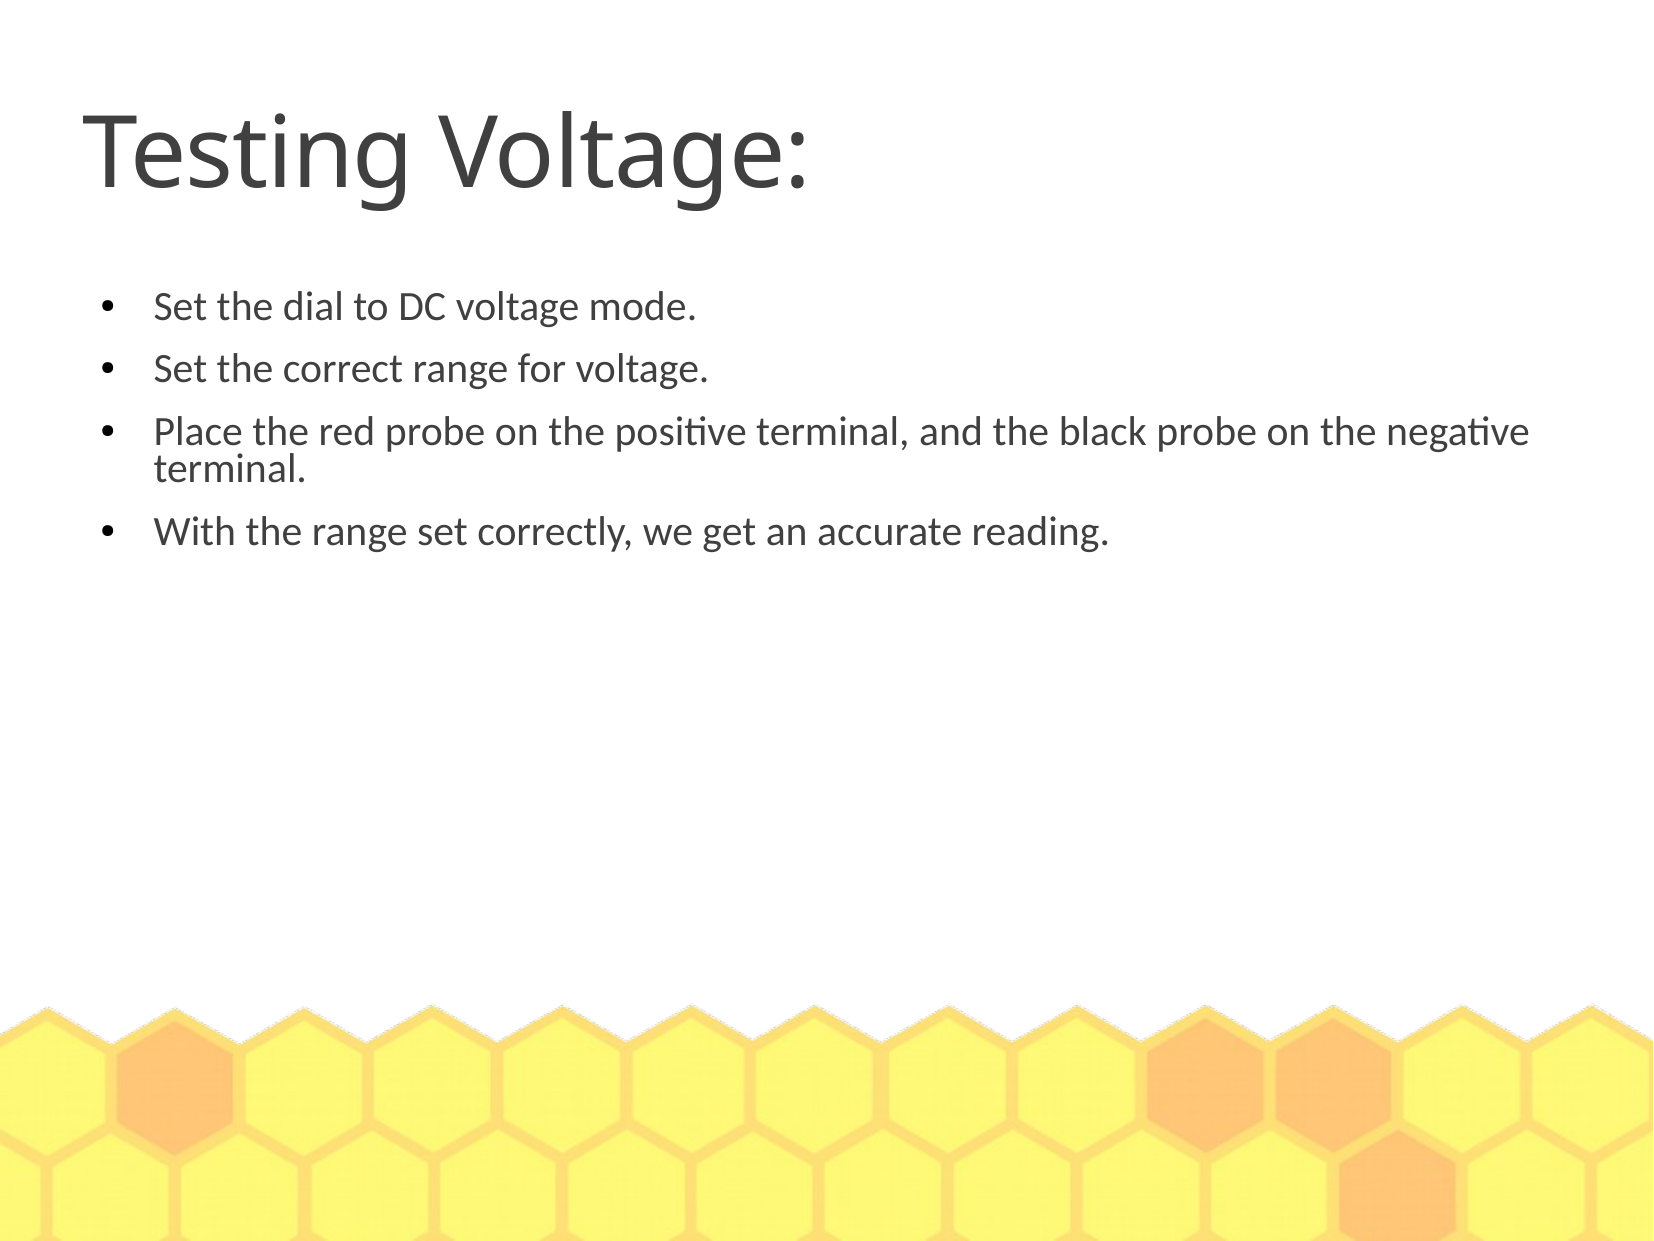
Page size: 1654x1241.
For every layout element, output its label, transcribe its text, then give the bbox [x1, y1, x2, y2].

picture [0, 1001, 1654, 1241]
list Set the dial to DC voltage mode. Set the correct range for voltage. Place the red probe on the positive terminal, and the black probe on the negative terminal. With the range set correctly, we get an accurate reading. [82, 290, 1571, 1010]
title Testing Voltage: [82, 49, 1571, 257]
